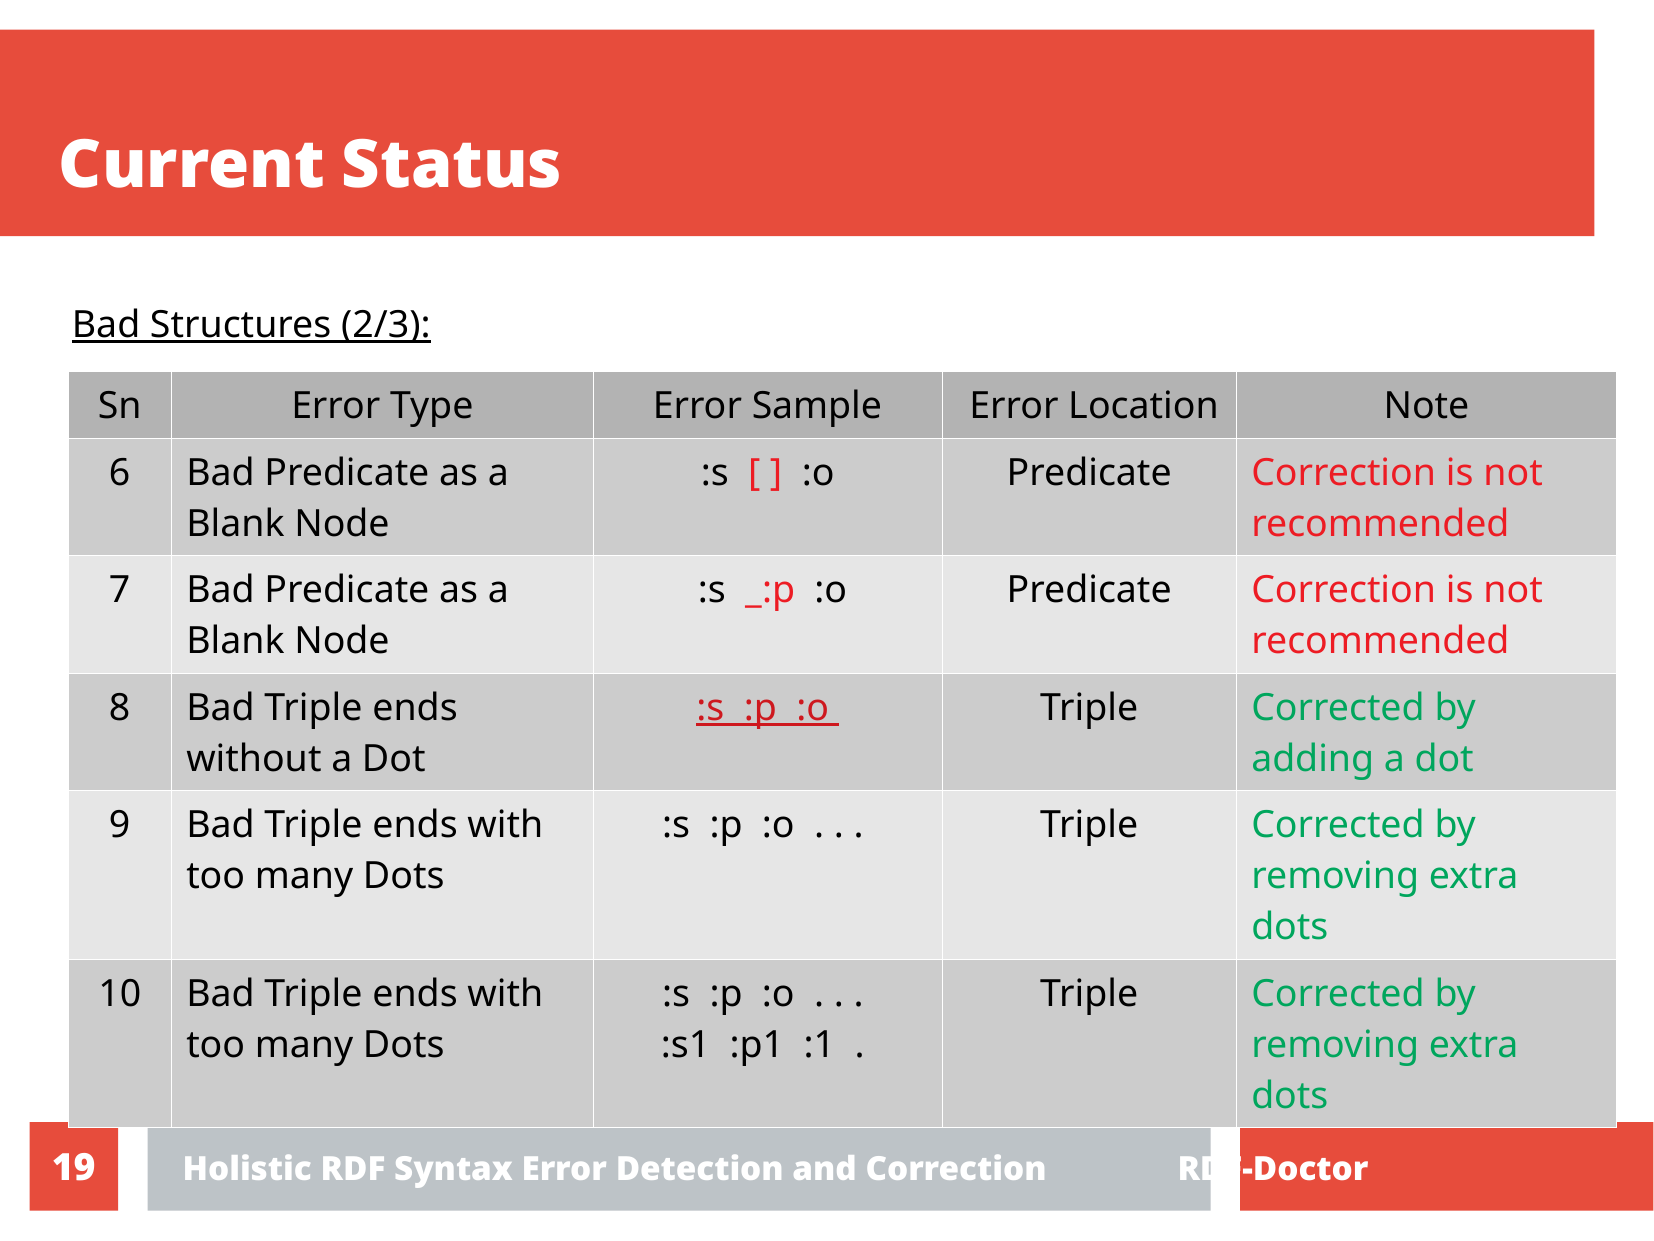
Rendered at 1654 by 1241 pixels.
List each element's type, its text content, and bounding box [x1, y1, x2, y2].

table_cell Bad Triple ends without a Dot [172, 674, 593, 790]
table_cell Triple [943, 791, 1236, 959]
table_cell 10 [69, 960, 171, 1127]
table_cell Correction is not recommended [1237, 439, 1616, 555]
table_cell 7 [69, 556, 171, 673]
table_cell Bad Triple ends with too many Dots [172, 960, 593, 1127]
table_cell Correction is not recommended [1237, 556, 1616, 673]
table_header Error Location [943, 372, 1236, 438]
table_cell :s _:p :o [594, 556, 942, 673]
text_box Holistic RDF Syntax Error Detection and Correction RDF-Doctor [182, 1137, 1638, 1191]
table_cell 8 [69, 674, 171, 790]
table_cell Corrected by adding a dot [1237, 674, 1616, 790]
table_cell Bad Triple ends with too many Dots [172, 791, 593, 959]
table_cell Triple [943, 674, 1236, 790]
table_cell Bad Predicate as a Blank Node [172, 439, 593, 555]
table_cell Corrected by removing extra dots [1237, 791, 1616, 959]
table_cell Corrected by removing extra dots [1237, 960, 1616, 1127]
table_cell Triple [943, 960, 1236, 1127]
table_cell Bad Predicate as a Blank Node [172, 556, 593, 673]
table_header Error Type [172, 400, 593, 438]
table_header Note [1237, 372, 1616, 438]
table_cell Predicate [943, 556, 1236, 673]
text_box Bad Structures (2/3): [57, 289, 760, 400]
table_cell :s :p :o [594, 674, 942, 790]
table_cell Predicate [943, 439, 1236, 555]
table_cell :s :p :o . . . [594, 791, 942, 959]
table_cell :s :p :o . . . :s1 :p1 :1 . [594, 960, 942, 1127]
title Current Status [59, 59, 1595, 207]
table_header Sn [69, 400, 171, 438]
table_cell :s [ ] :o [594, 439, 942, 555]
table_header Error Sample [594, 372, 942, 438]
table_cell 9 [69, 791, 171, 959]
table_cell 6 [69, 439, 171, 555]
